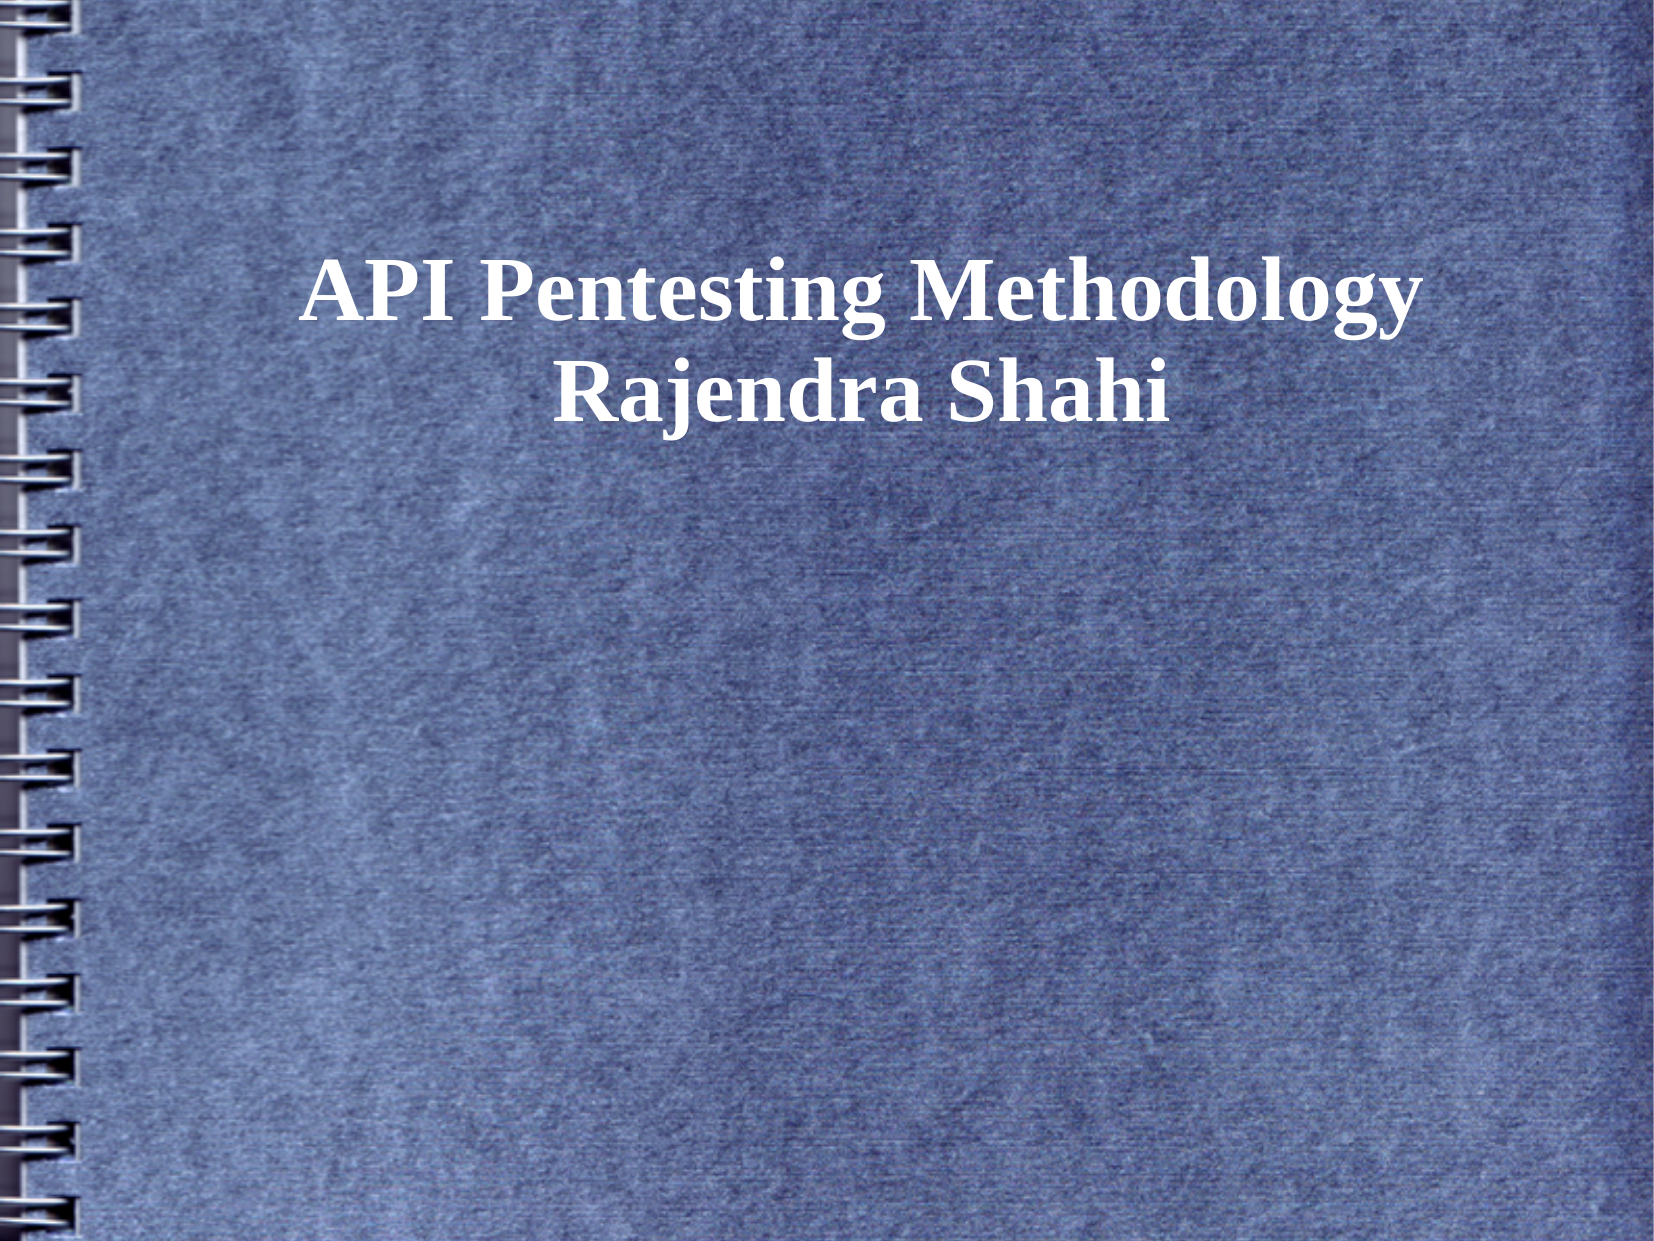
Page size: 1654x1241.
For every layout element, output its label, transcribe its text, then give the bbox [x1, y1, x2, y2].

title API Pentesting Methodology Rajendra Shahi [118, 236, 1607, 444]
picture [0, 0, 1654, 1241]
